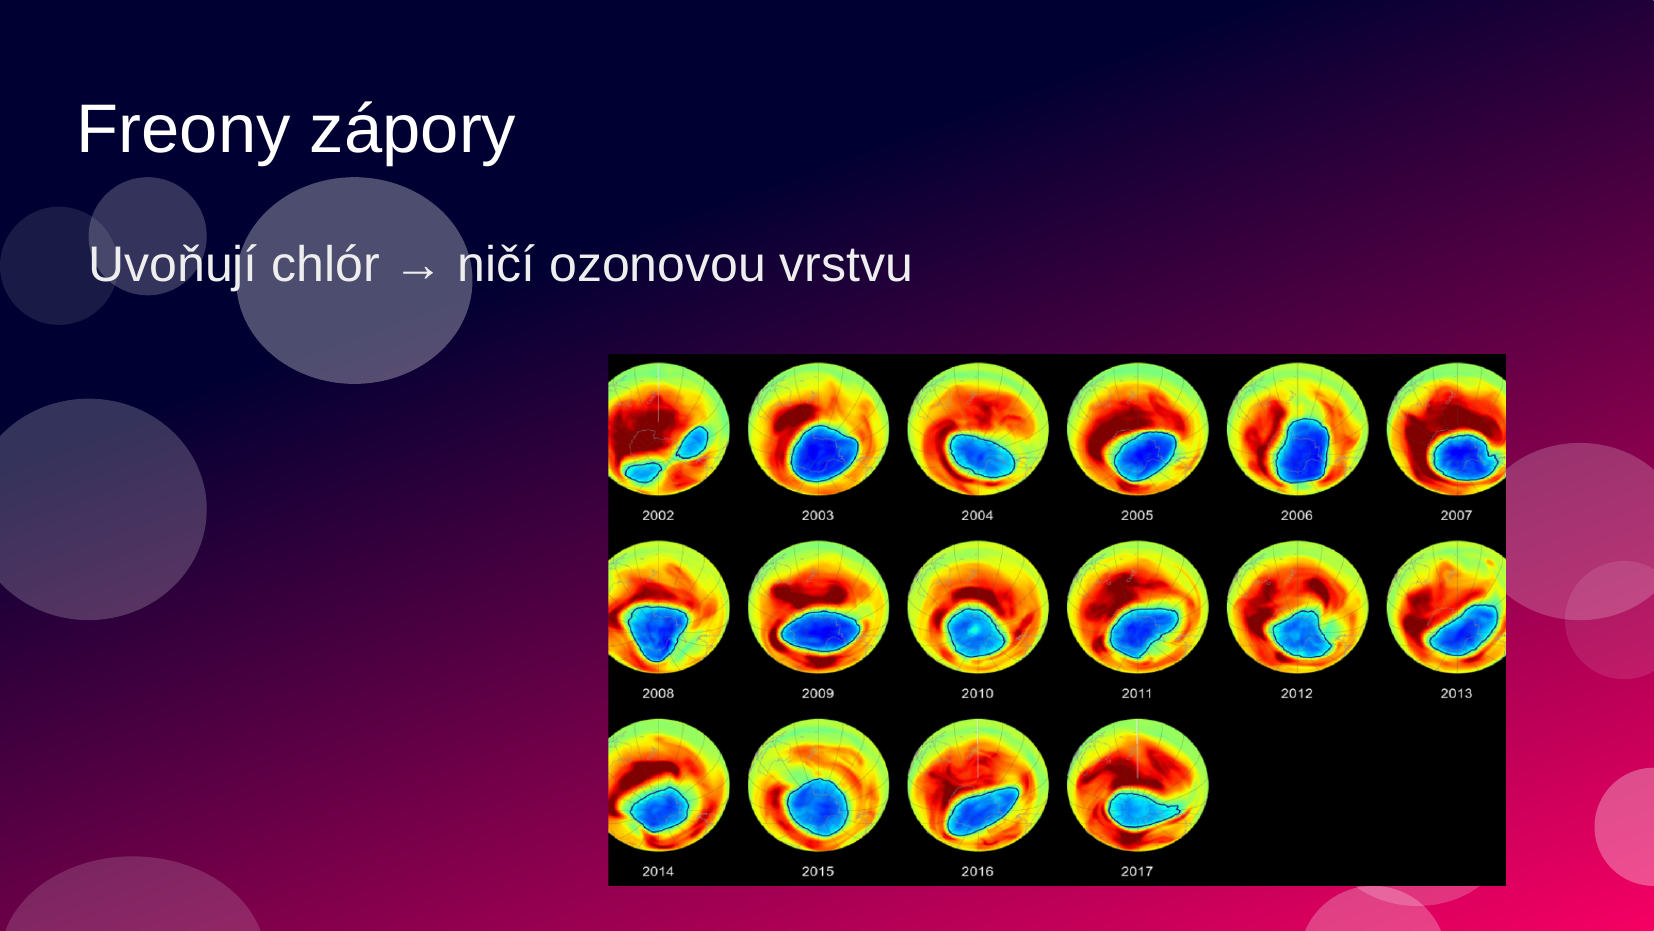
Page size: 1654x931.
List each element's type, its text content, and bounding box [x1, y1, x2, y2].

picture [608, 354, 1506, 886]
title Freony zápory [76, 51, 1565, 207]
list Uvoňují chlór → ničí ozonovou vrstvu [88, 236, 1565, 827]
